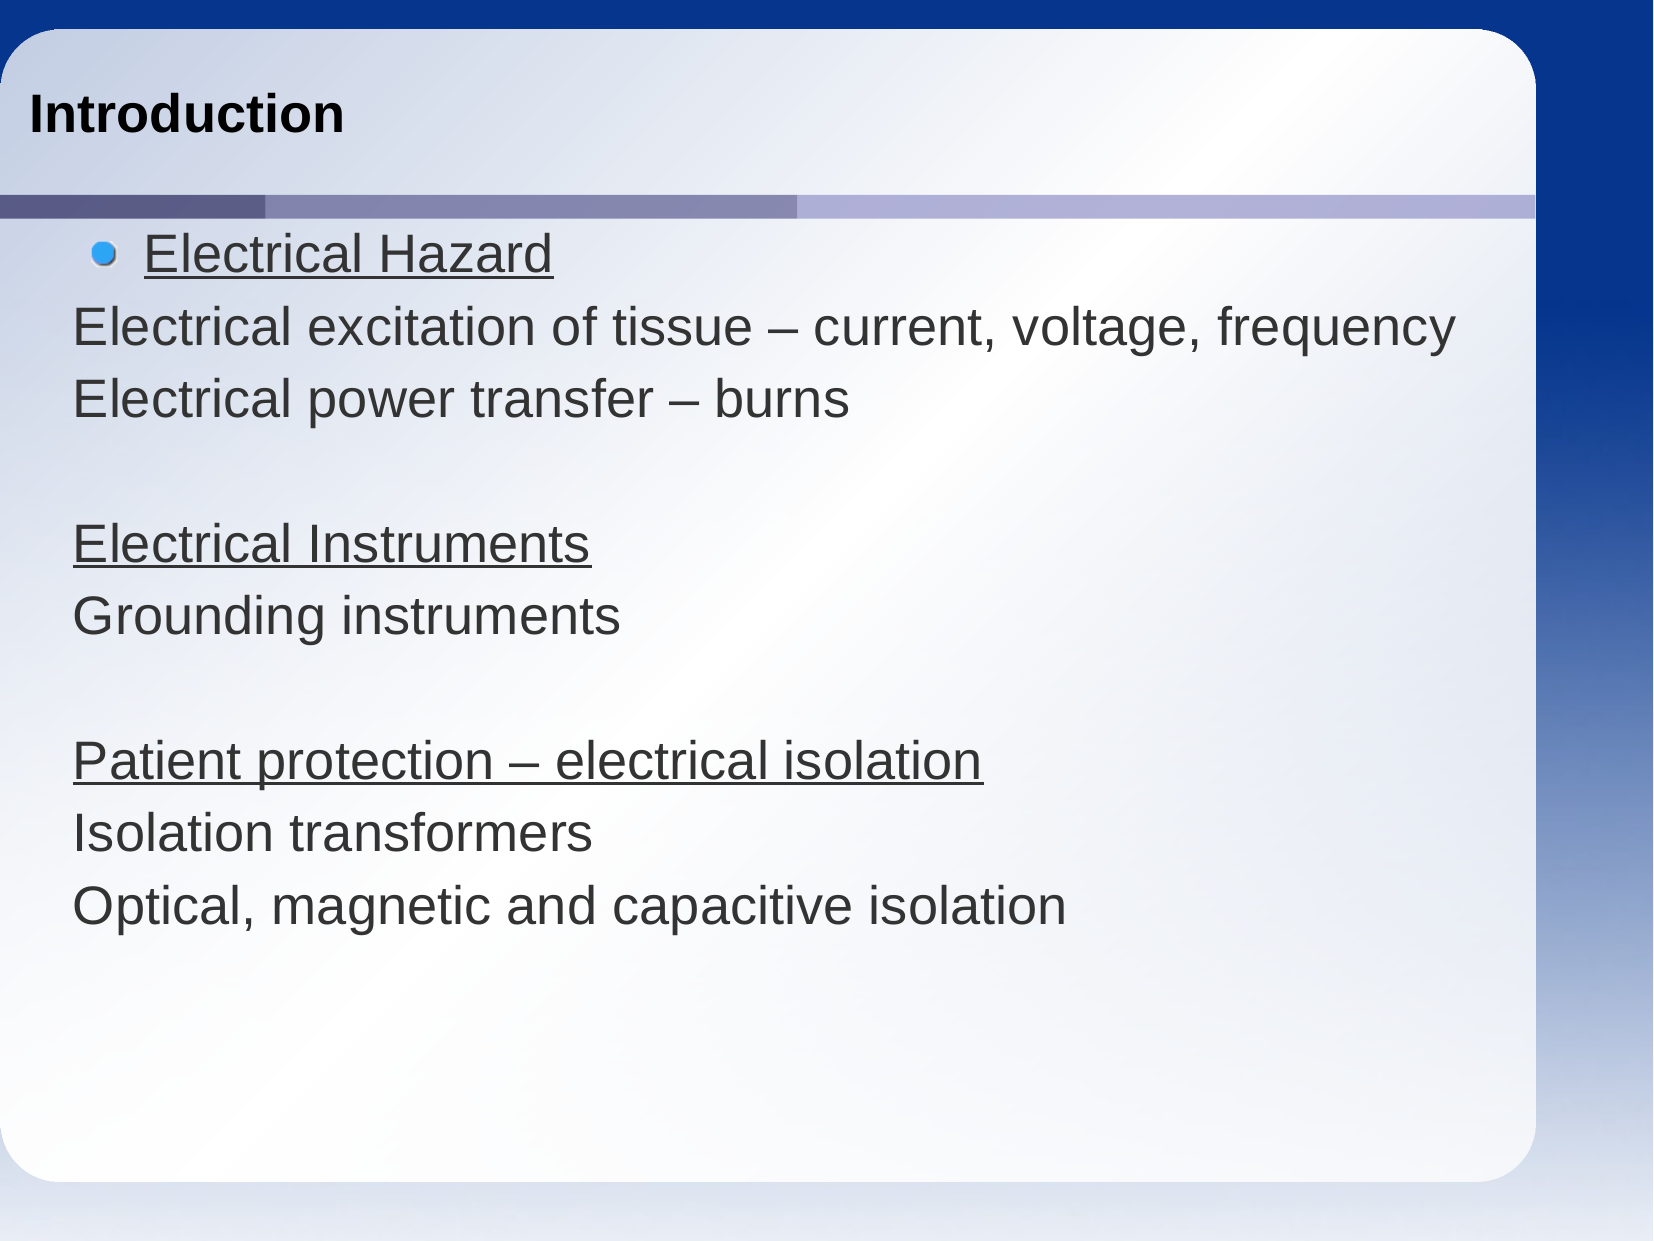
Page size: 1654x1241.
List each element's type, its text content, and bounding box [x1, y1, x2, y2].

title Introduction [29, 49, 1506, 178]
picture [0, 0, 1654, 1241]
list Electrical Hazard Electrical excitation of tissue – current, voltage, frequency Electrical power transfer – burns Electrical Instruments Grounding instruments Patient protection – electrical isolation Isolation transformers Optical, magnetic and capacitive isolation [2, 223, 1490, 1241]
